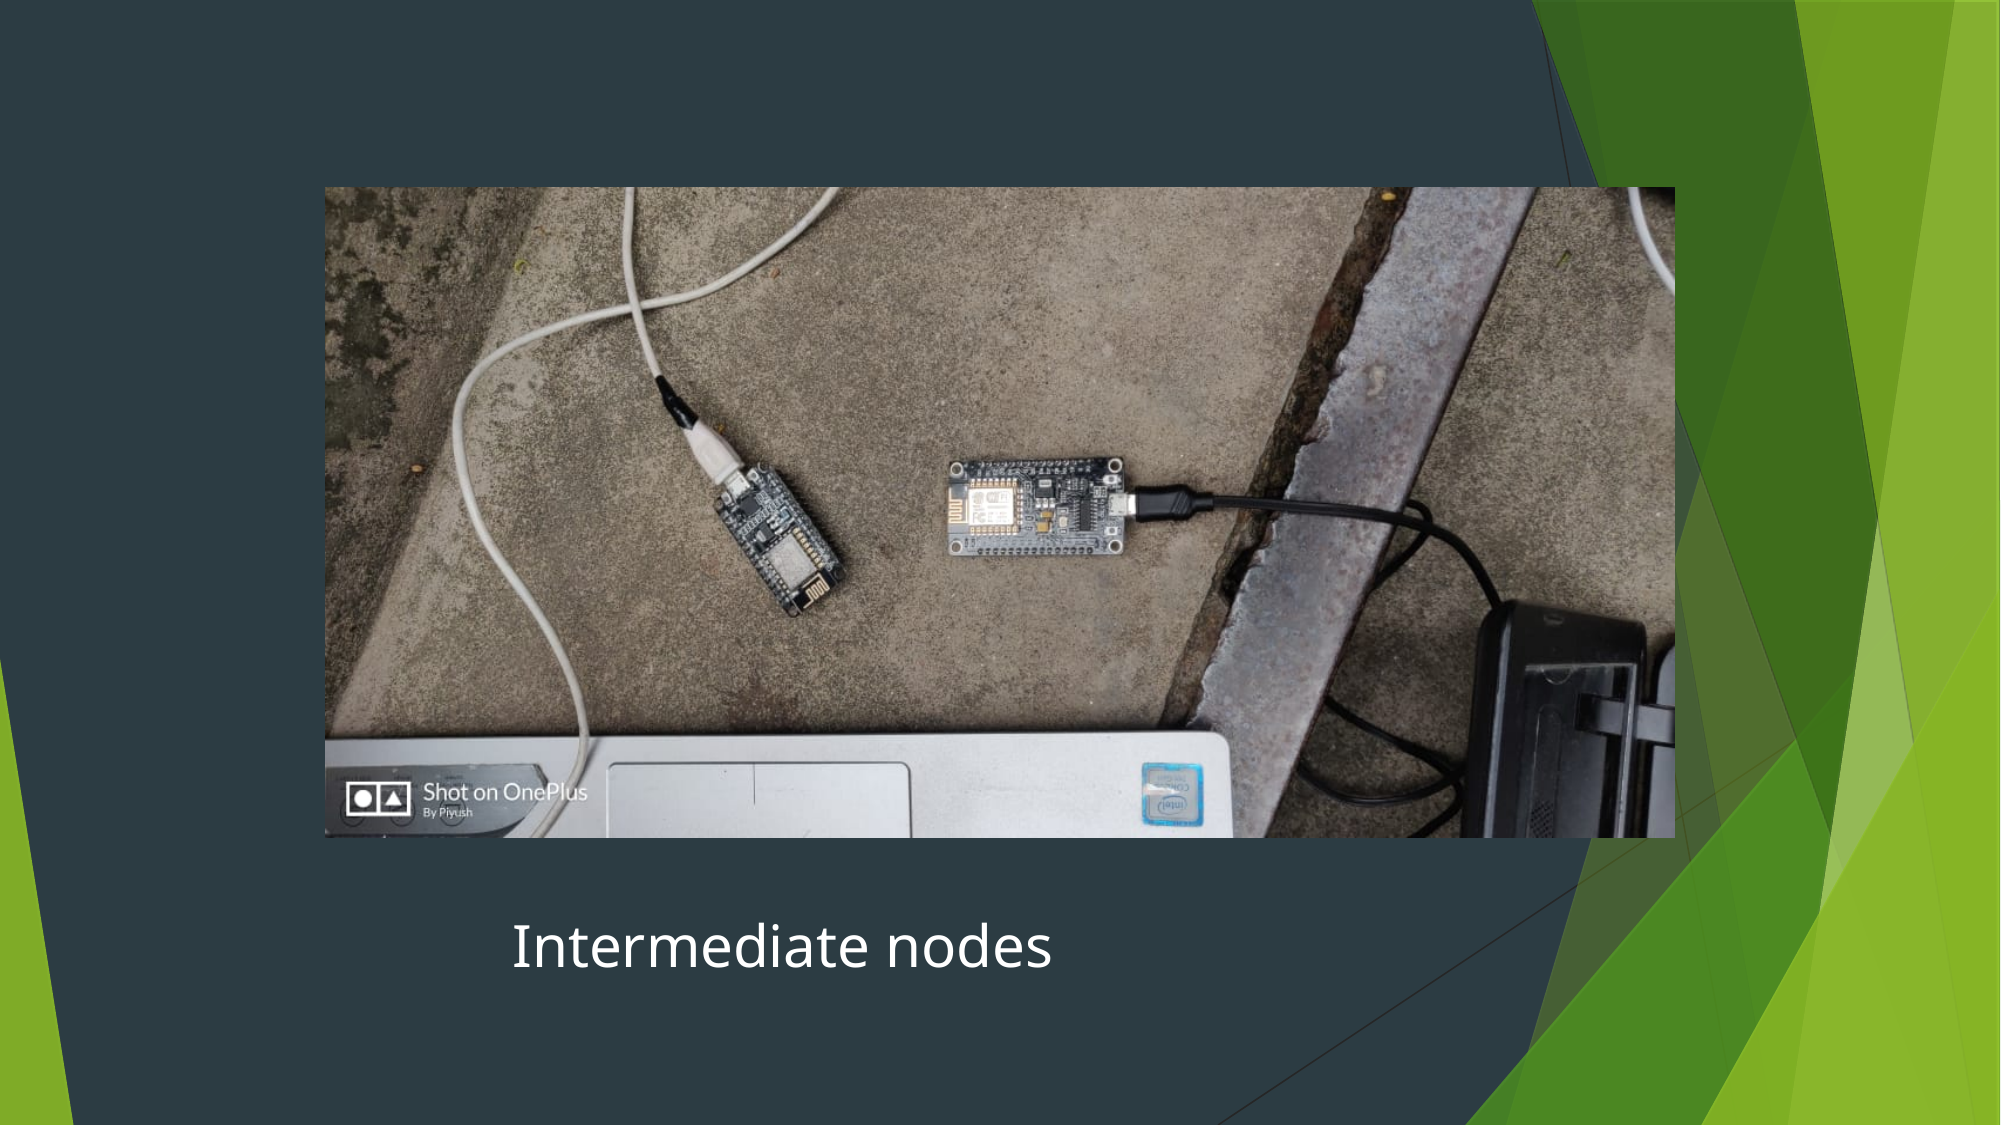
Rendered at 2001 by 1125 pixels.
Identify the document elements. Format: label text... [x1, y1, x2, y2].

text_box Intermediate nodes [497, 902, 1460, 988]
picture [325, 187, 1675, 838]
